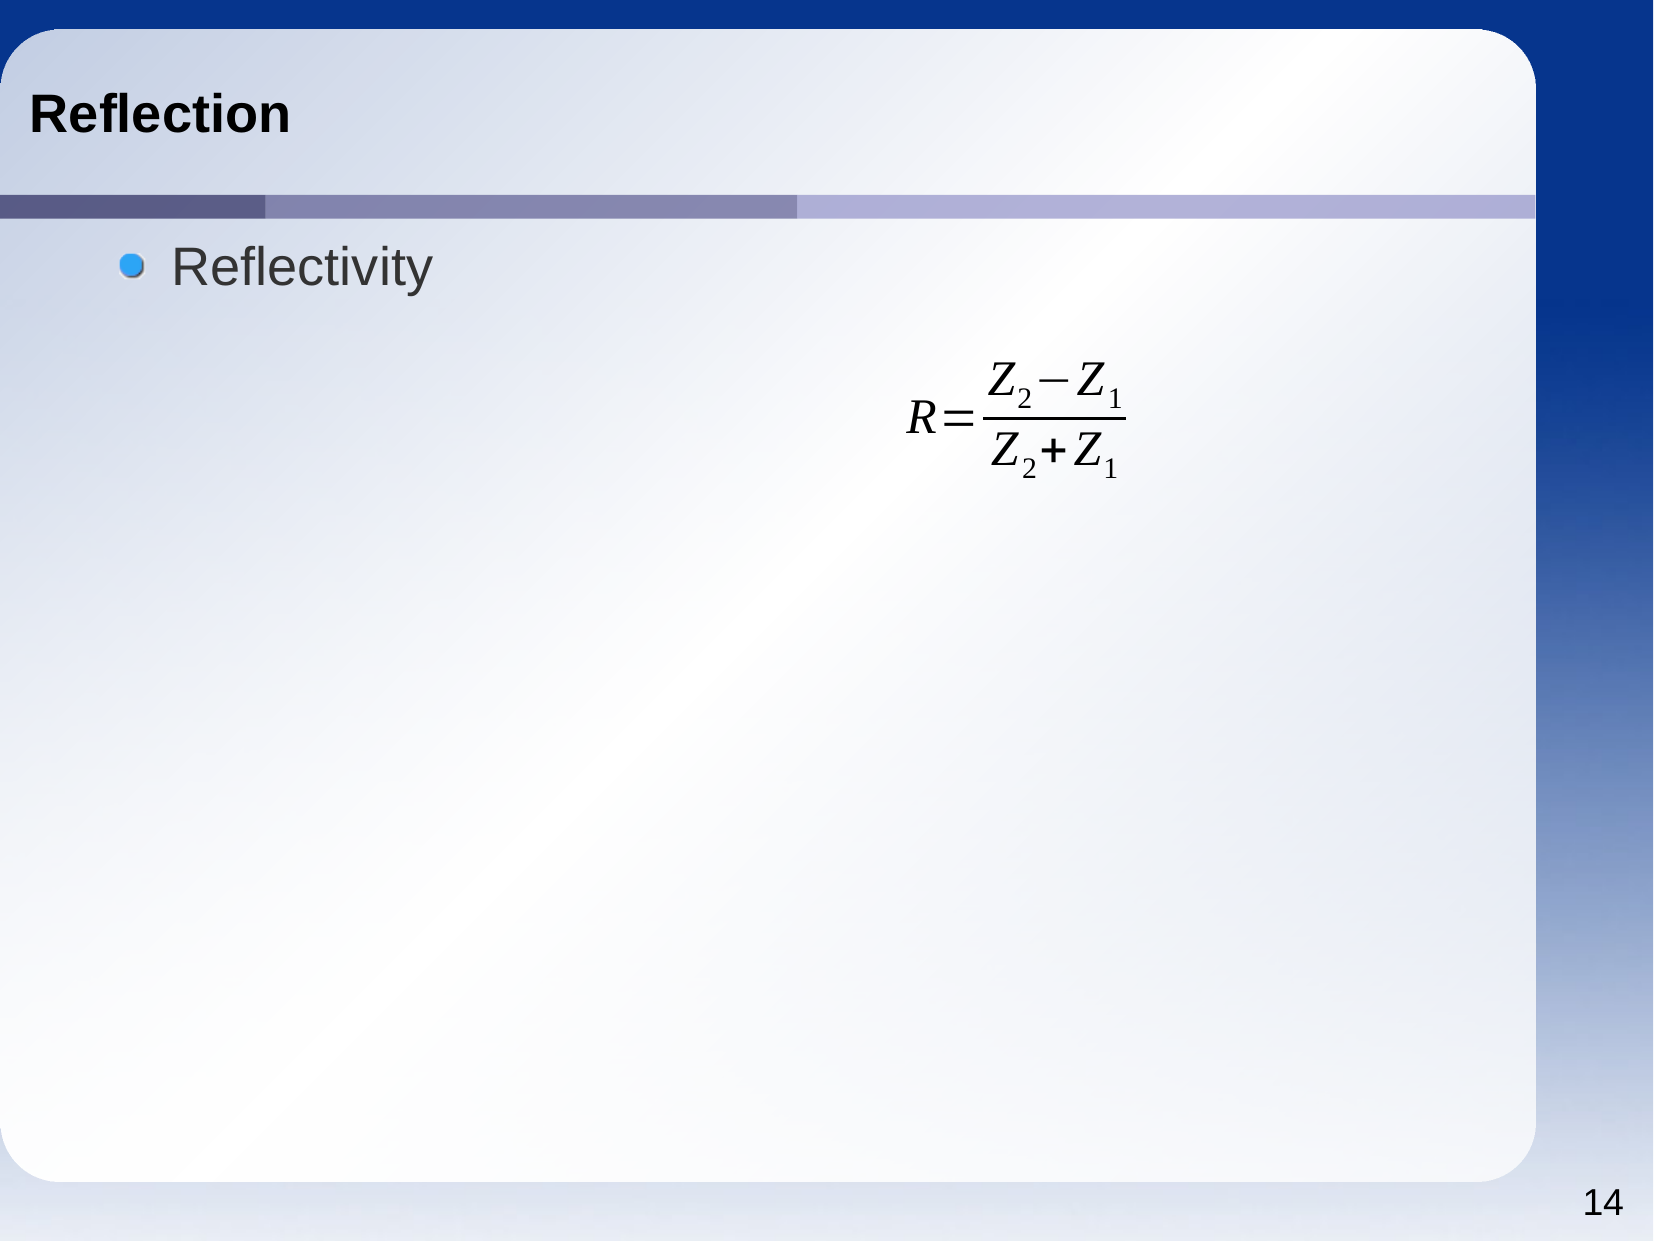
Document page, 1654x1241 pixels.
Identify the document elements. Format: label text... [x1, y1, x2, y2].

chart [897, 351, 1134, 485]
title Reflection [29, 49, 1506, 178]
list Reflectivity [29, 236, 750, 1152]
picture [0, 0, 1654, 1241]
